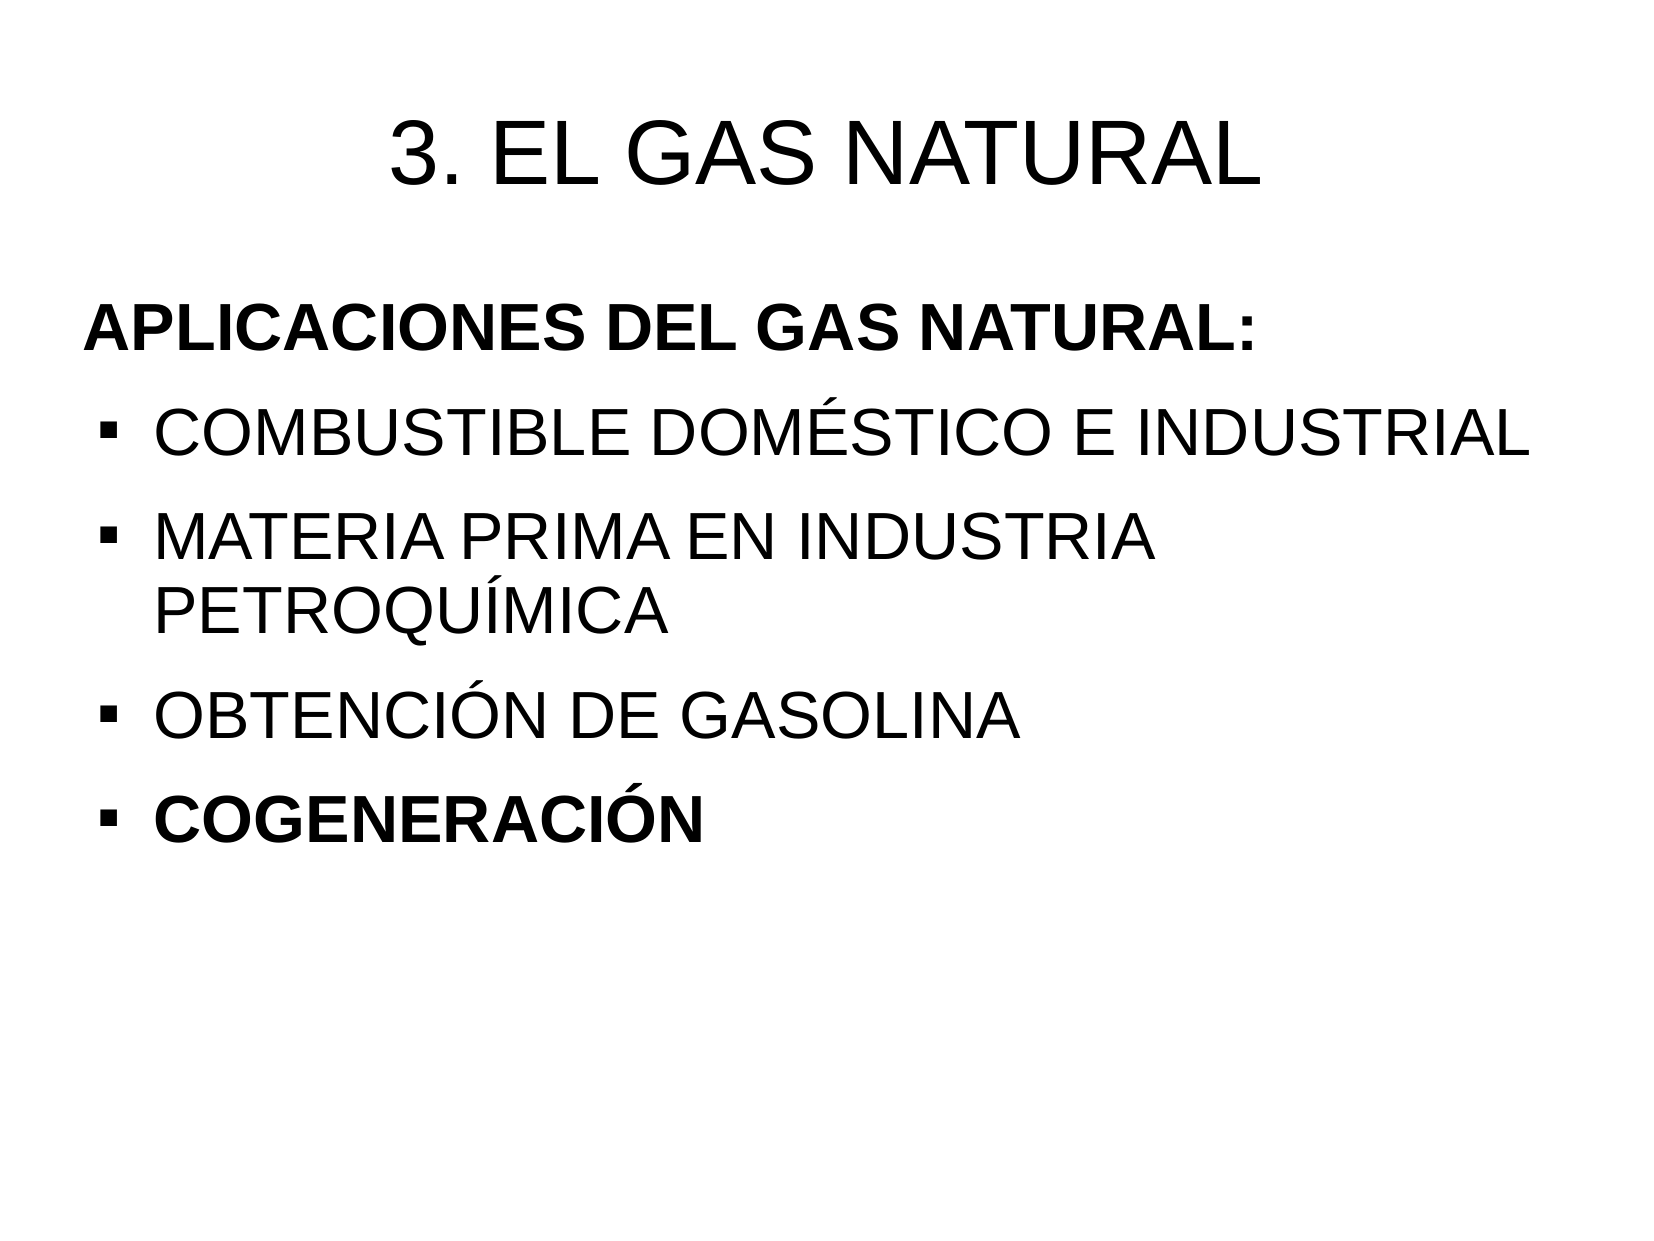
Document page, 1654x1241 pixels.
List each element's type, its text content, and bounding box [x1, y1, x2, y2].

title 3. EL GAS NATURAL [82, 49, 1571, 257]
list APLICACIONES DEL GAS NATURAL: COMBUSTIBLE DOMÉSTICO E INDUSTRIAL MATERIA PRIMA EN INDUSTRIA PETROQUÍMICA OBTENCIÓN DE GASOLINA COGENERACIÓN [82, 290, 1571, 1109]
